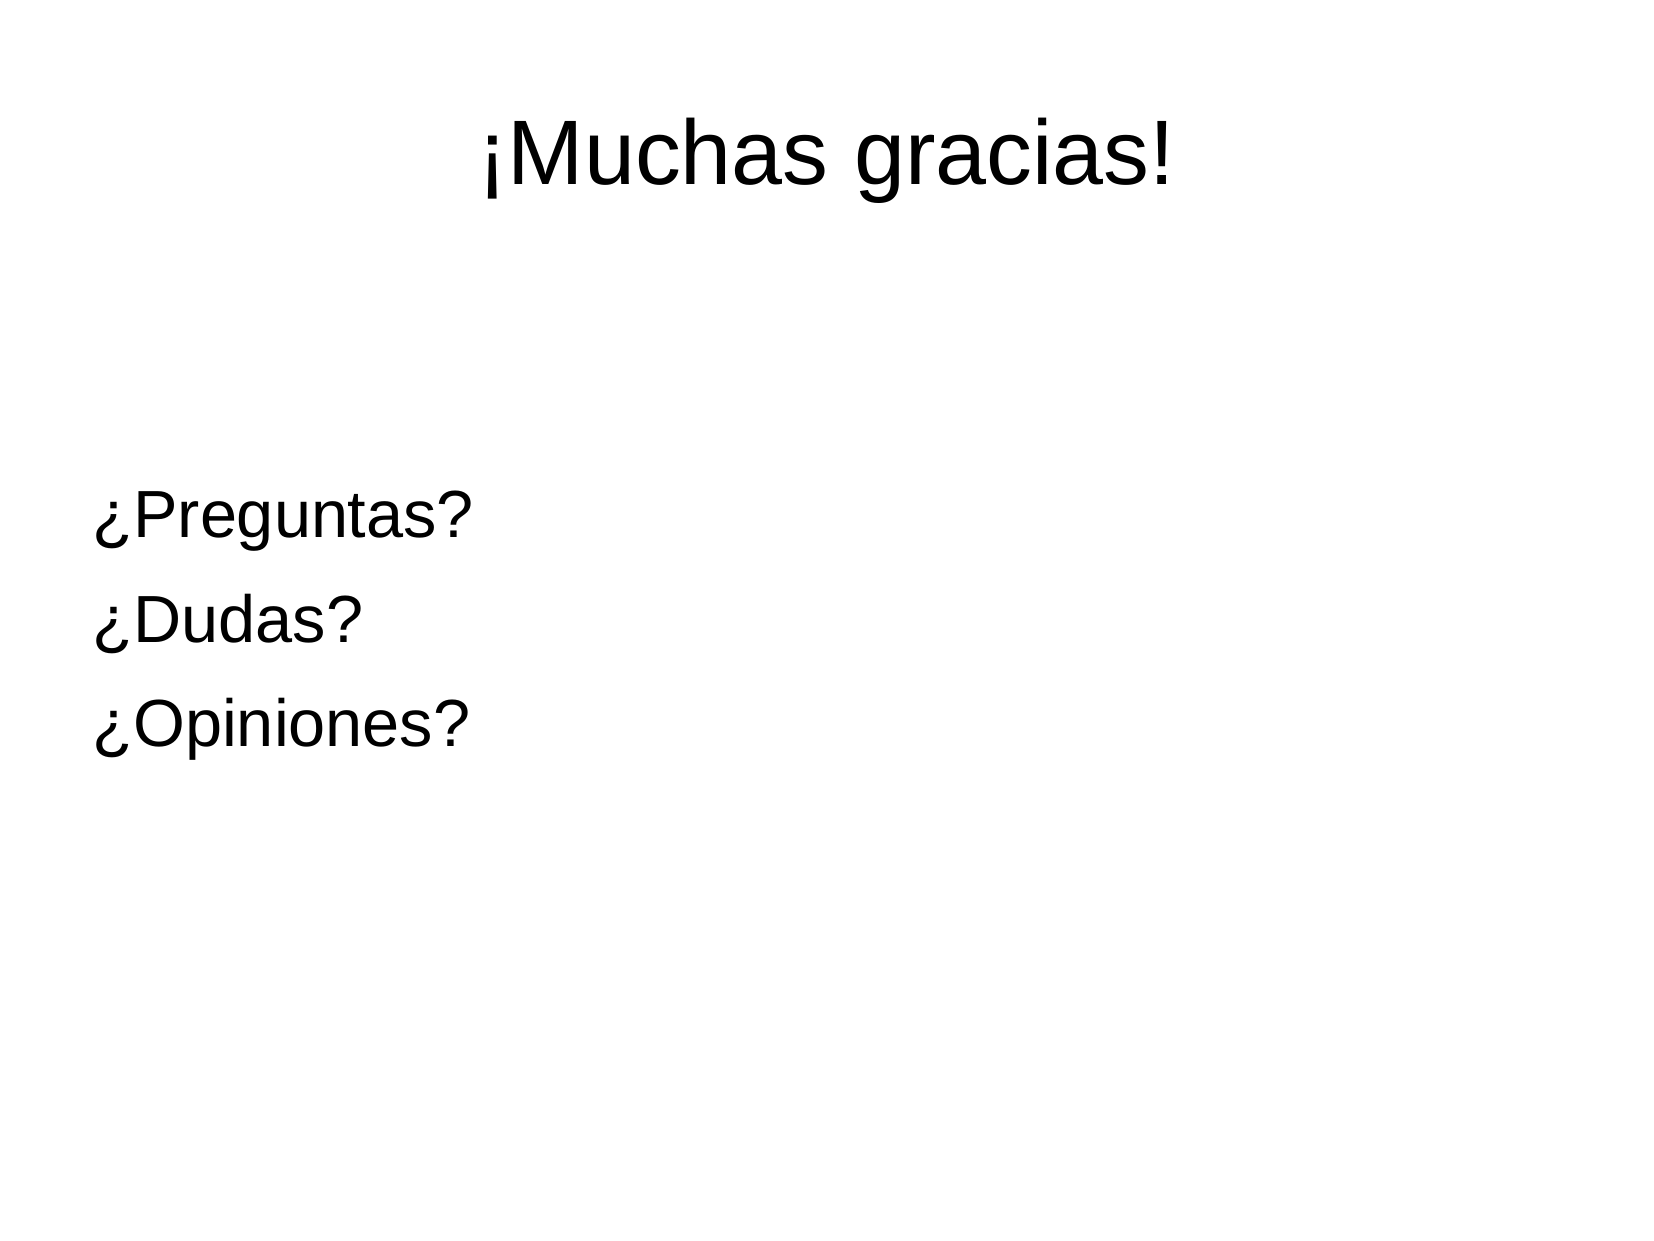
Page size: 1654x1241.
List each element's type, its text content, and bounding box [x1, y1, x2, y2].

title ¡Muchas gracias! [82, 56, 1571, 250]
list ¿Preguntas? ¿Dudas? ¿Opiniones? [75, 477, 1564, 1241]
